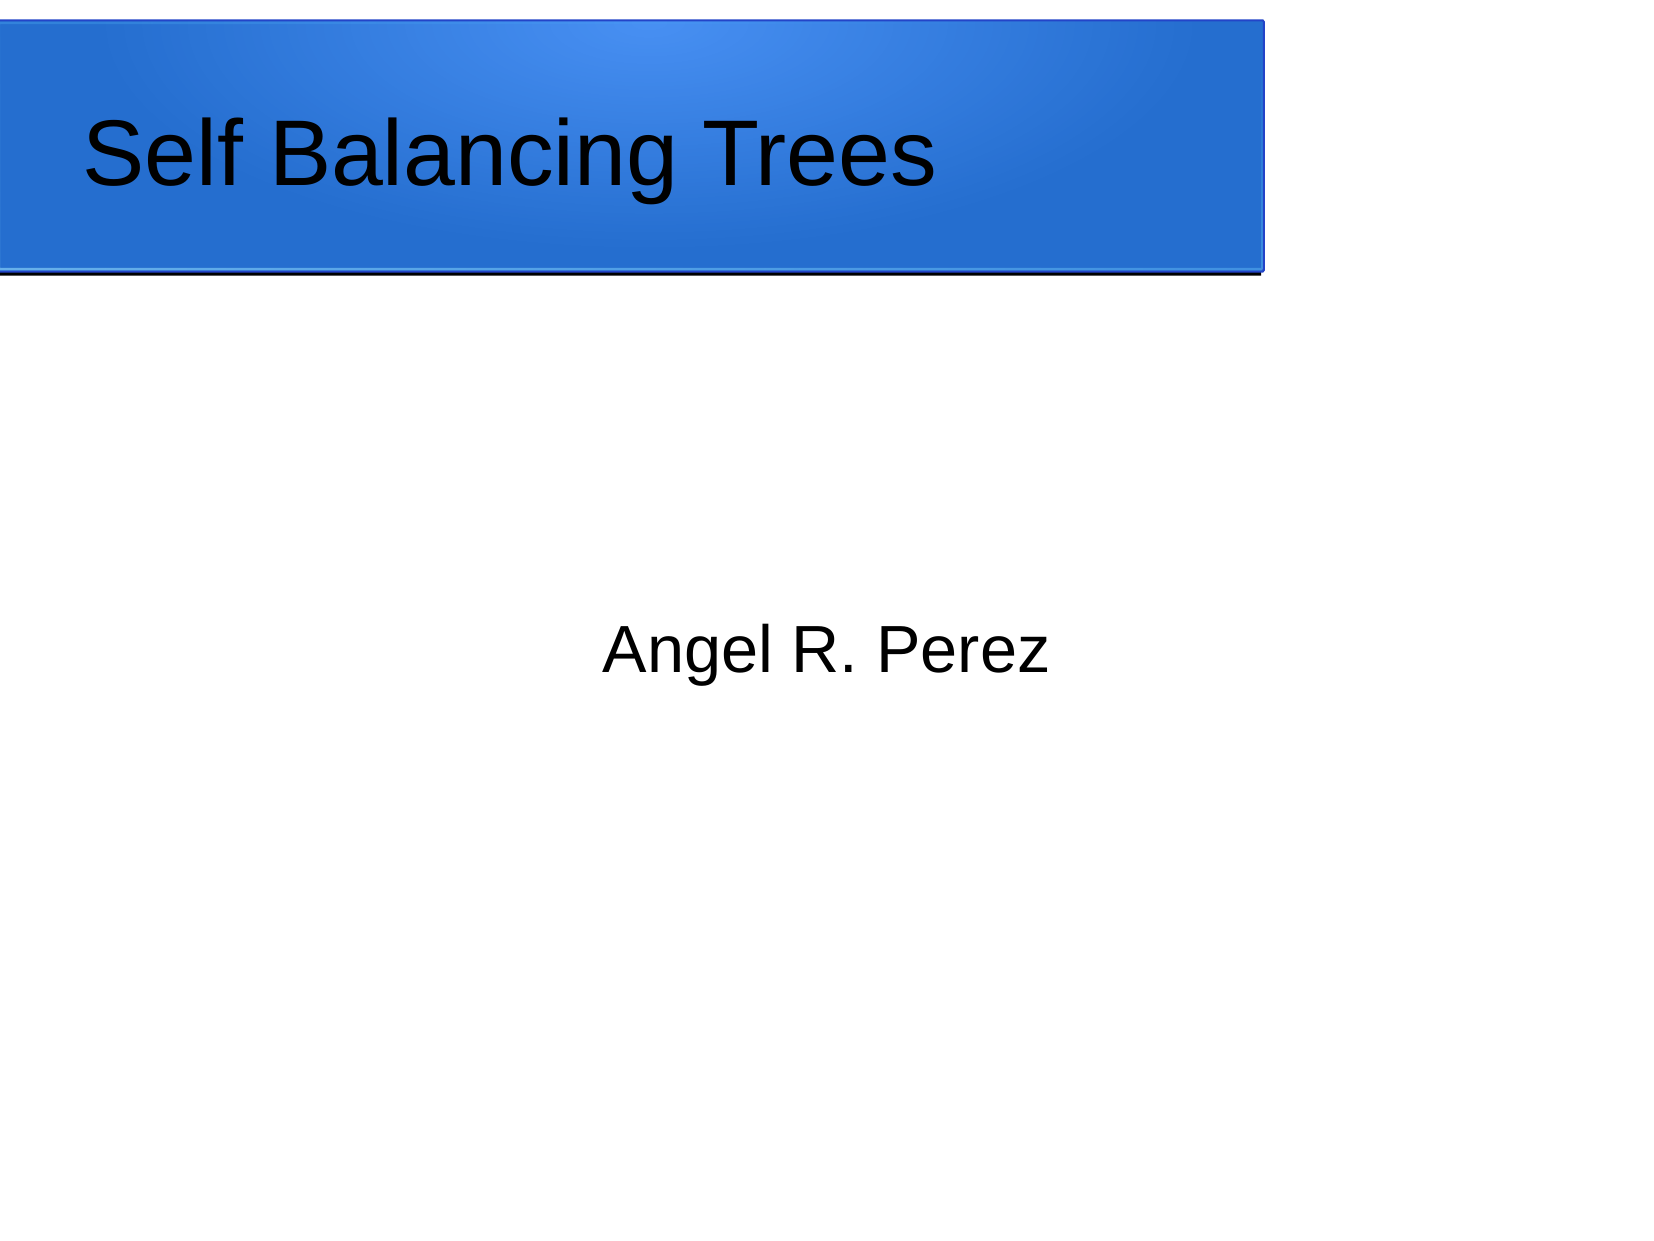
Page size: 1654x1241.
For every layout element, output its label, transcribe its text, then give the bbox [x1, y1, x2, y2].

subtitle Angel R. Perez [82, 290, 1571, 1010]
title Self Balancing Trees [82, 49, 1571, 257]
